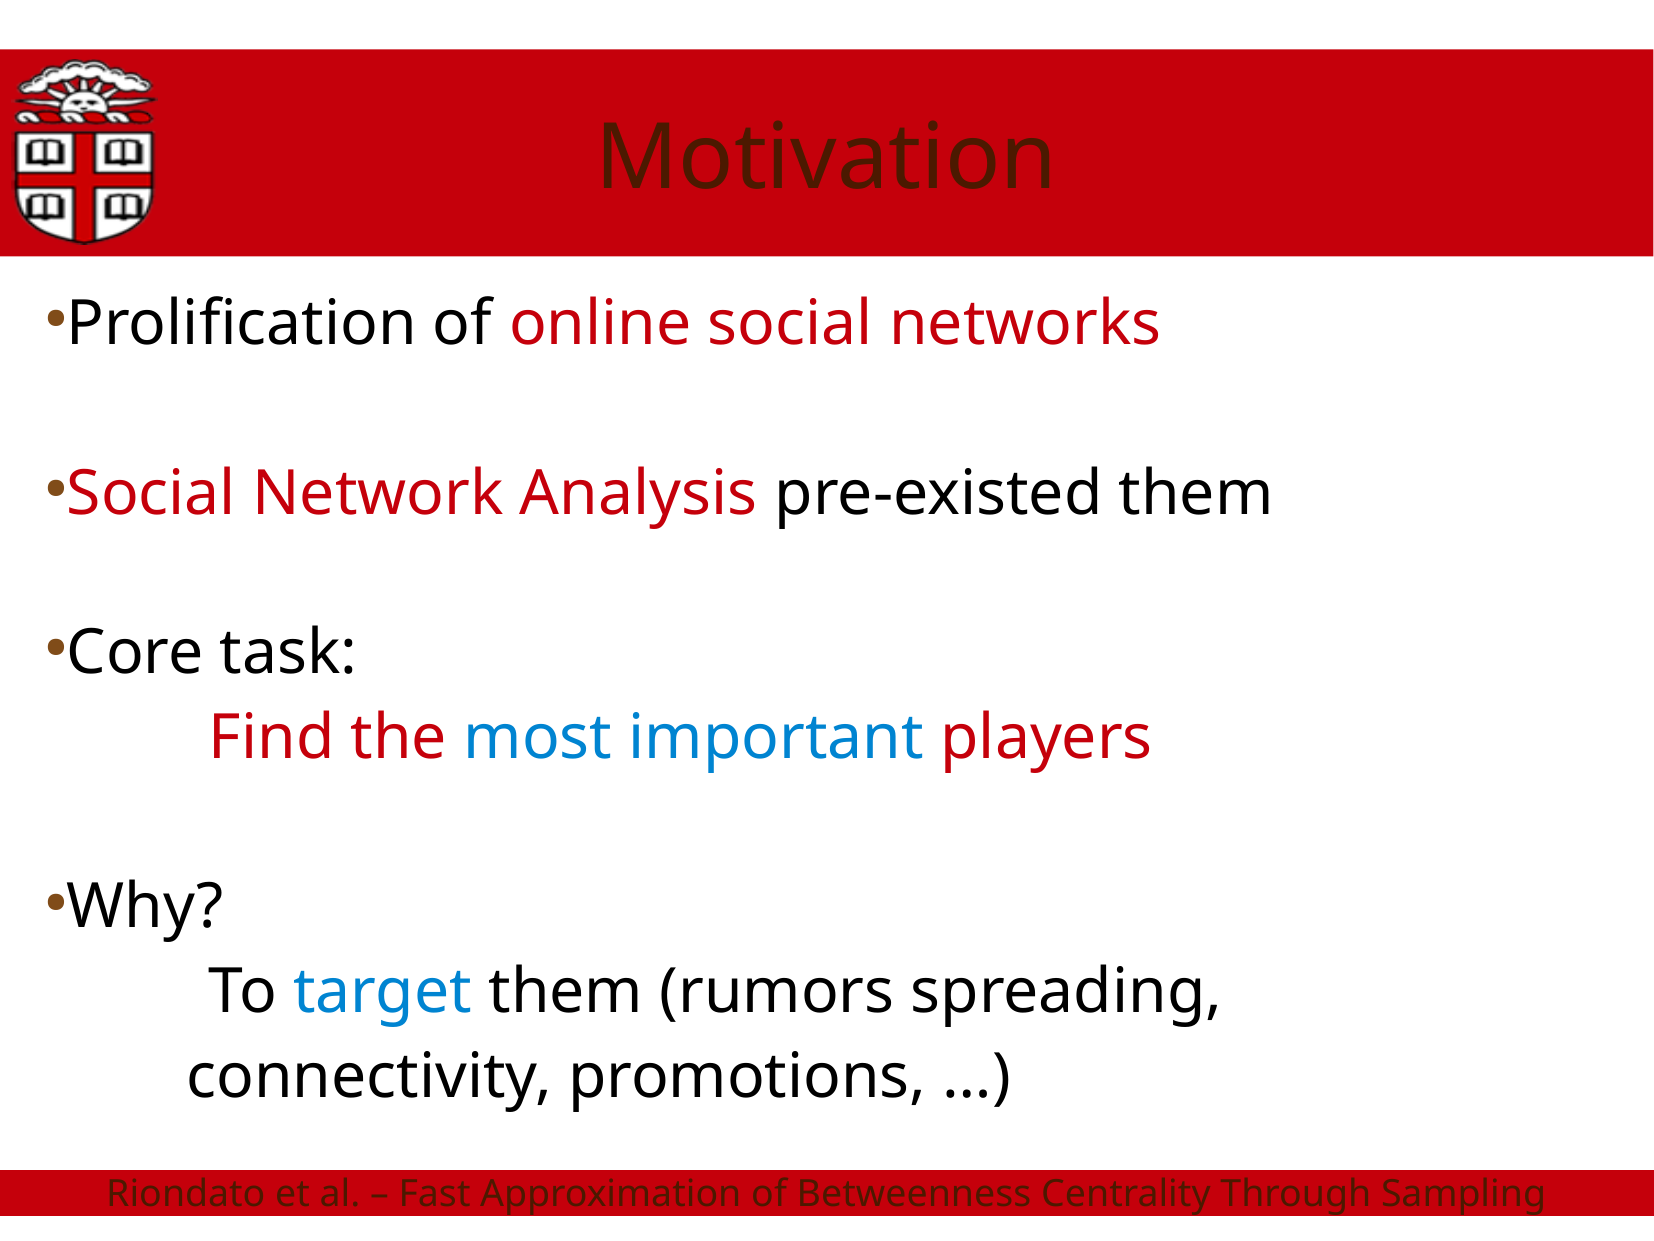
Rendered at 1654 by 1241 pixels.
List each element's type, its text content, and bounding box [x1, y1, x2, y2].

title Motivation [0, 49, 1654, 257]
picture [11, 59, 158, 245]
text_box Prolification of online social networks Social Network Analysis pre-existed them Core task: Find the most important players Why? To target them (rumors spreading, connectivity, promotions, …) [30, 270, 1621, 1170]
text_box Riondato et al. – Fast Approximation of Betweenness Centrality Through Sampling [0, 1170, 1654, 1216]
